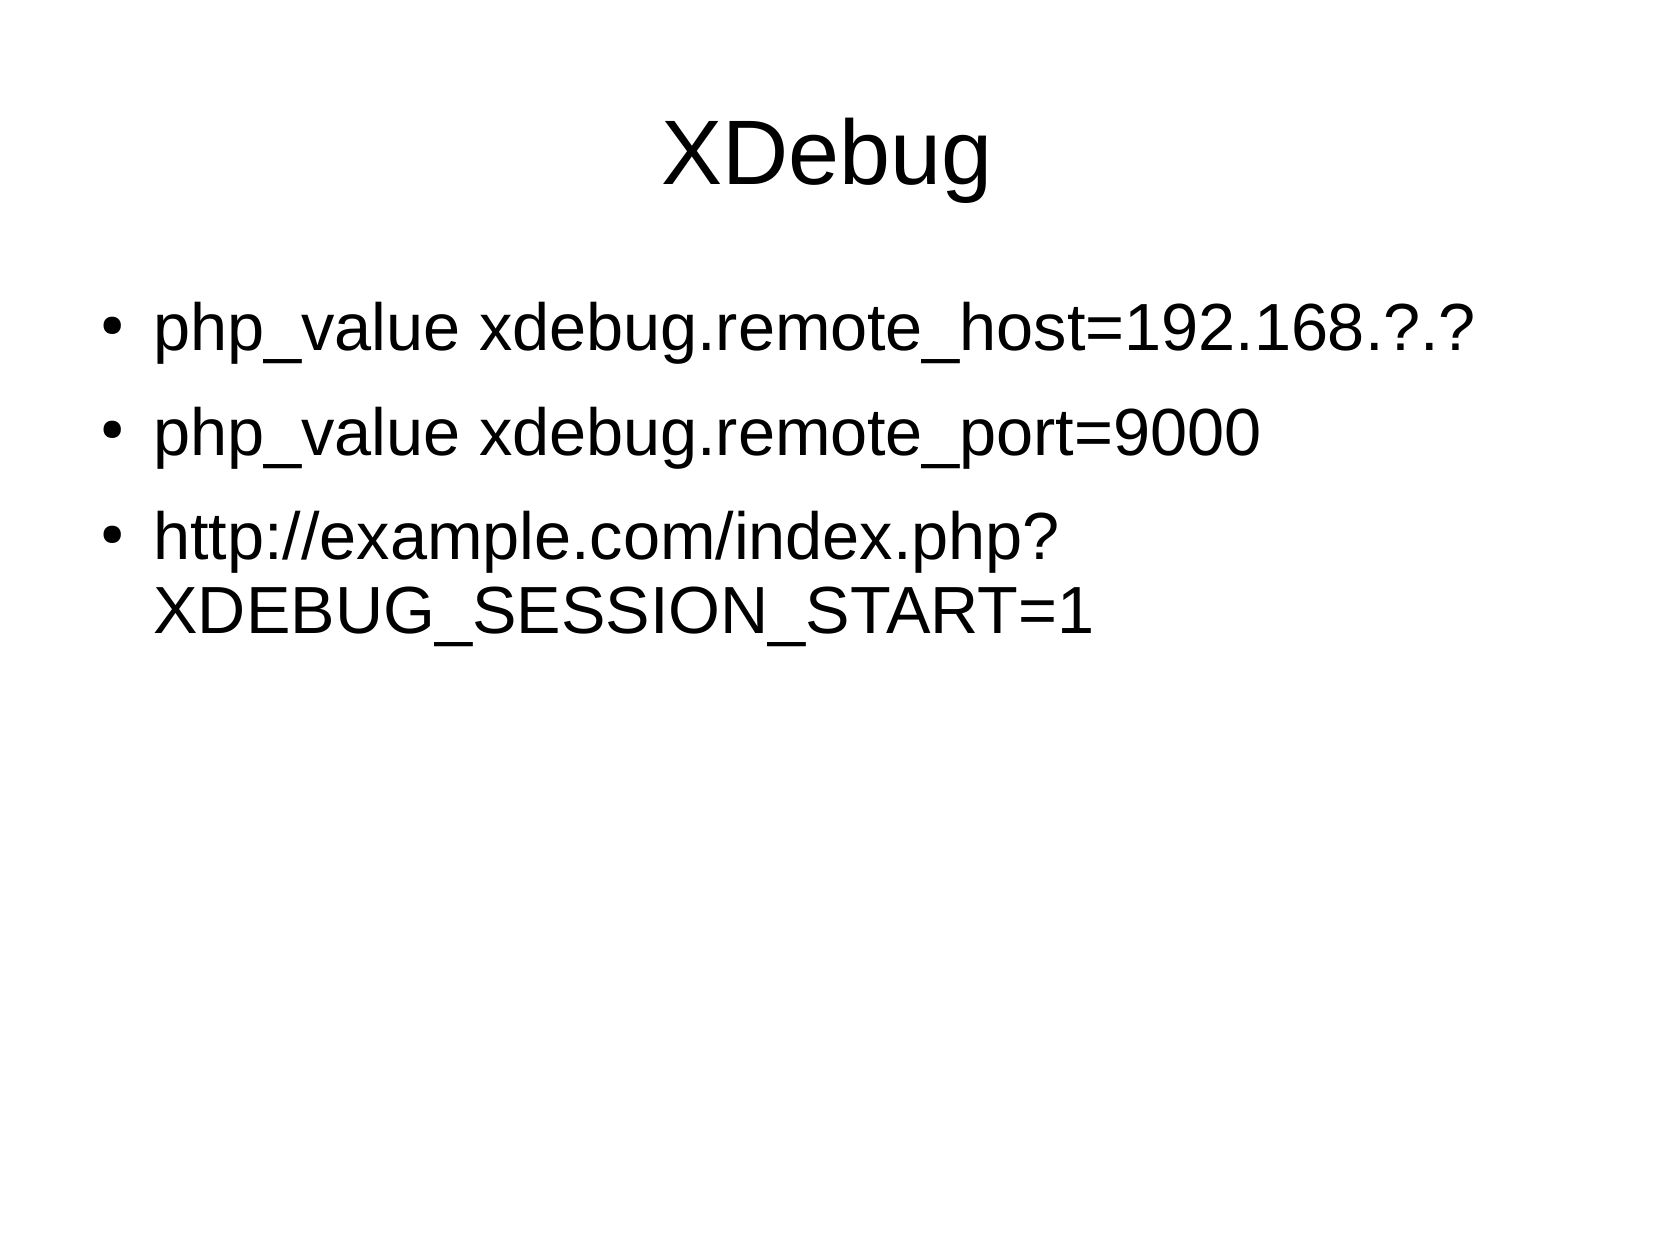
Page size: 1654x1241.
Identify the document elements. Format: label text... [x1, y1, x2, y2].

title XDebug [82, 49, 1571, 257]
list php_value xdebug.remote_host=192.168.?.? php_value xdebug.remote_port=9000 http://example.com/index.php?XDEBUG_SESSION_START=1 [82, 290, 1571, 1010]
